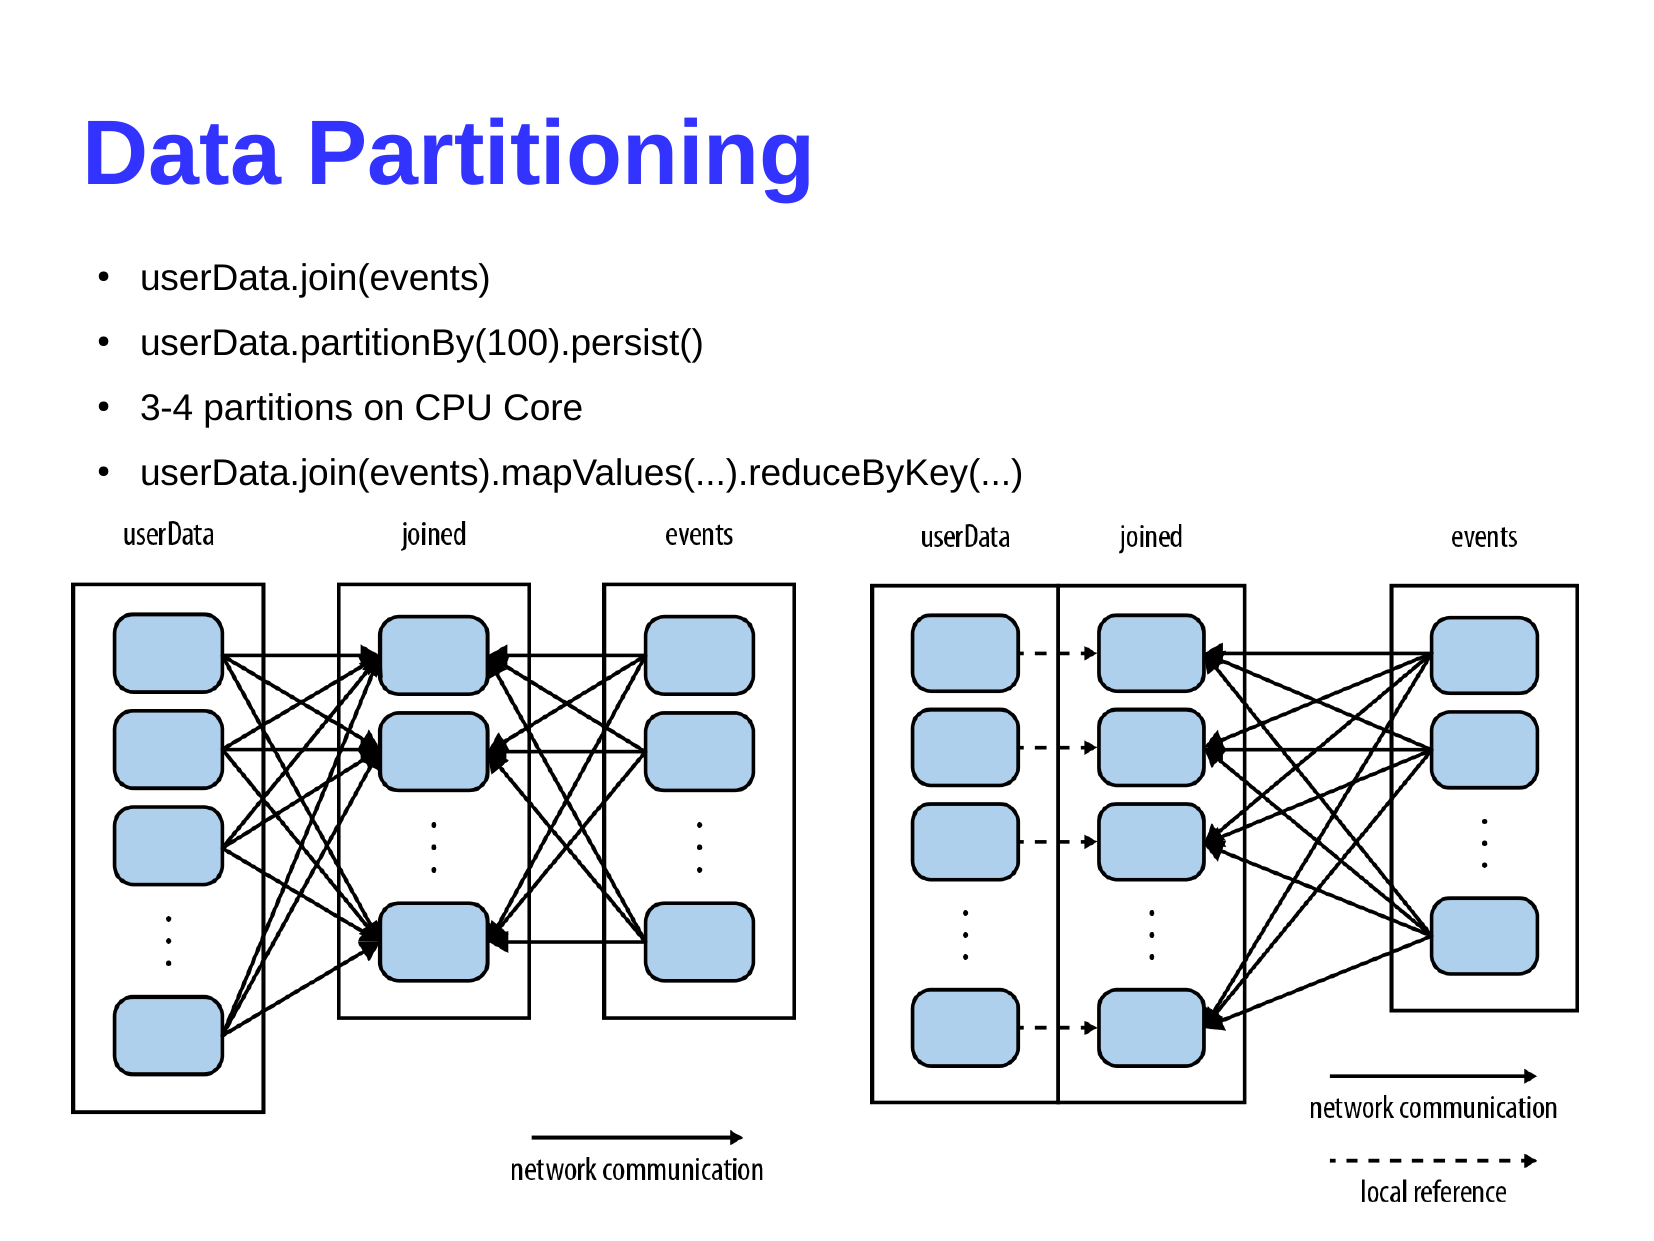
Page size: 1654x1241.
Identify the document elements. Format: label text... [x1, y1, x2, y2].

picture [870, 519, 1579, 1210]
list userData.join(events) userData.partitionBy(100).persist() 3-4 partitions on CPU Core userData.join(events).mapValues(...).reduceByKey(...) [82, 256, 1561, 496]
picture [71, 516, 796, 1188]
title Data Partitioning [82, 49, 1571, 257]
